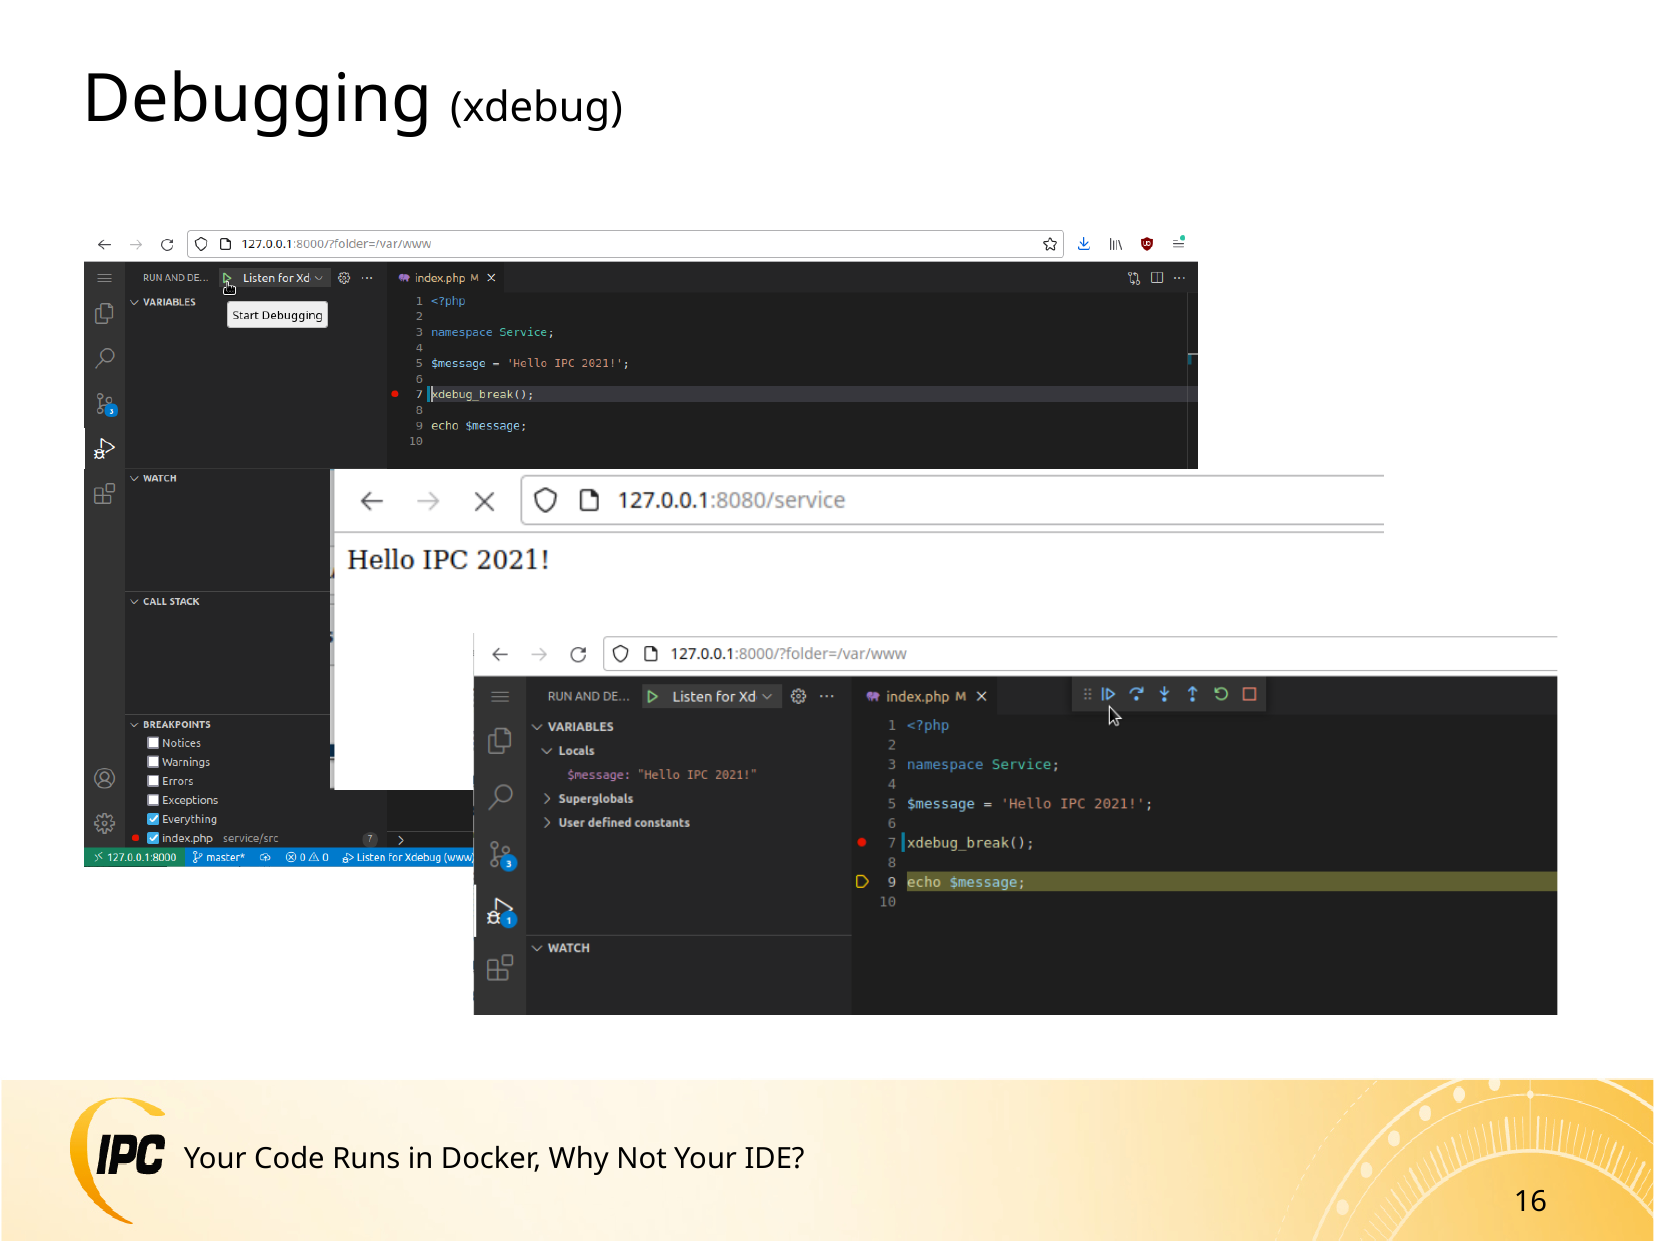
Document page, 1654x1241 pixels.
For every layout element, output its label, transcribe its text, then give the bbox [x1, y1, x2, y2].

picture [0, 0, 1654, 1241]
title Debugging (xdebug) [82, 0, 1571, 192]
